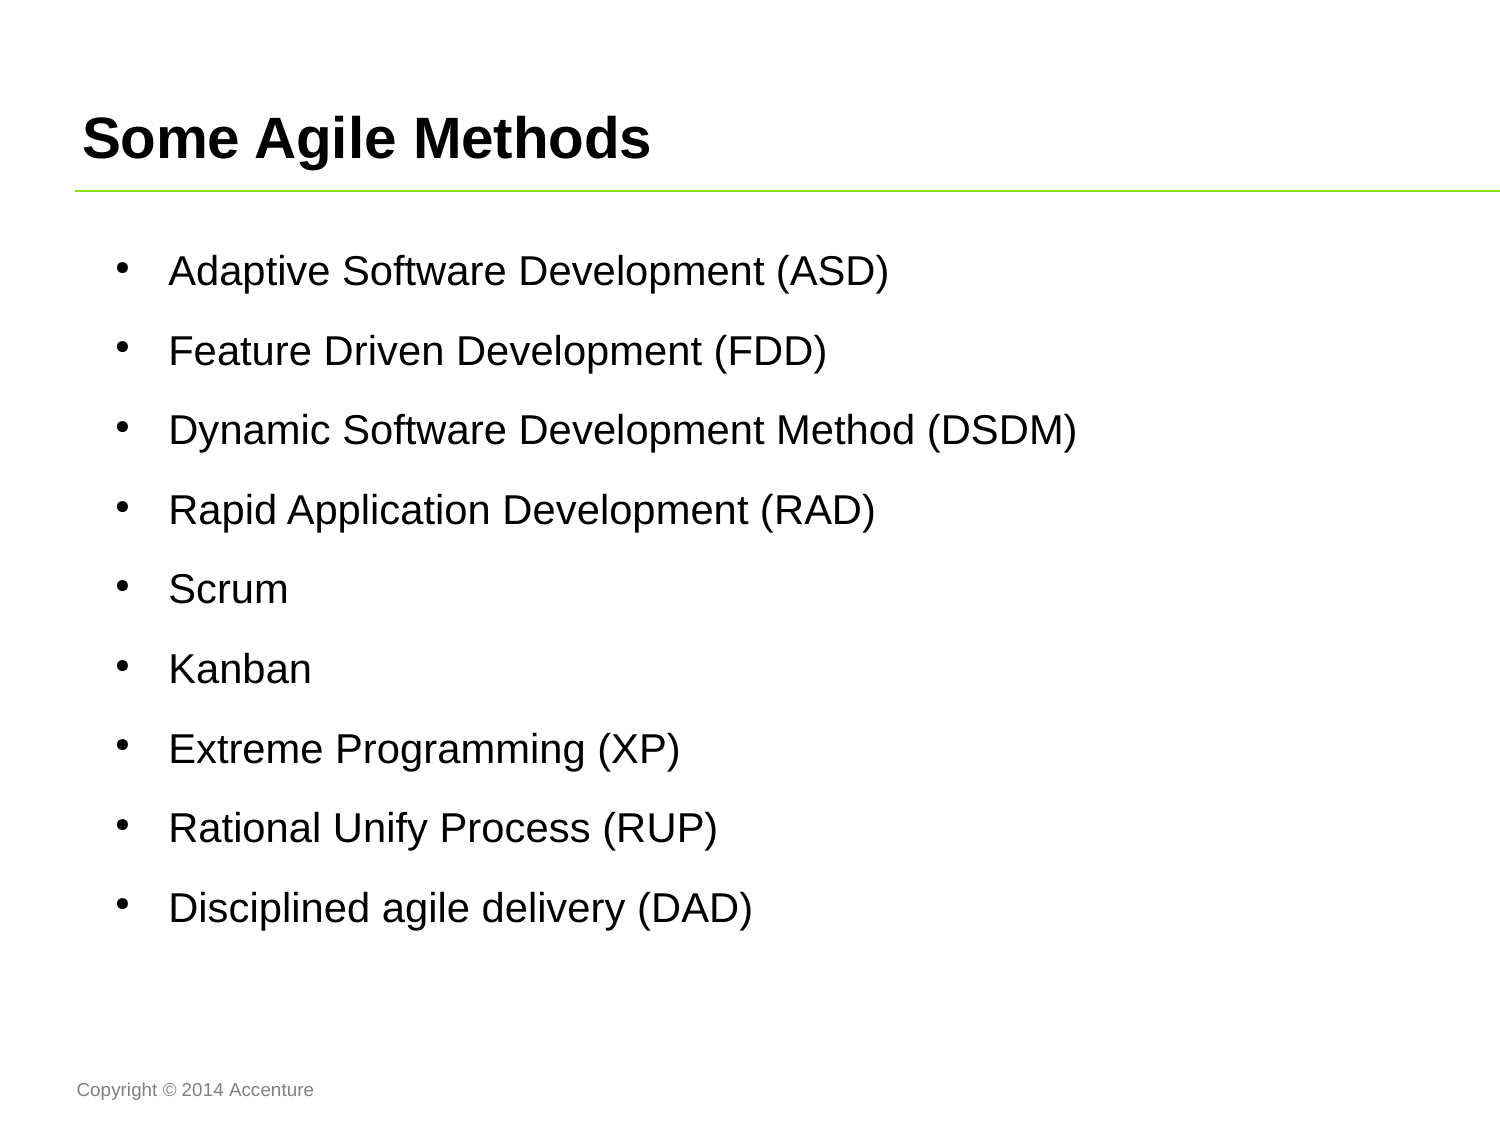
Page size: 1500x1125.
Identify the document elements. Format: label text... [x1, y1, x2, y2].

title Some Agile Methods [31, 68, 1382, 201]
list Adaptive Software Development (ASD) Feature Driven Development (FDD) Dynamic Software Development Method (DSDM) Rapid Application Development (RAD) Scrum Kanban Extreme Programming (XP) Rational Unify Process (RUP) Disciplined agile delivery (DAD) [82, 236, 1403, 1125]
